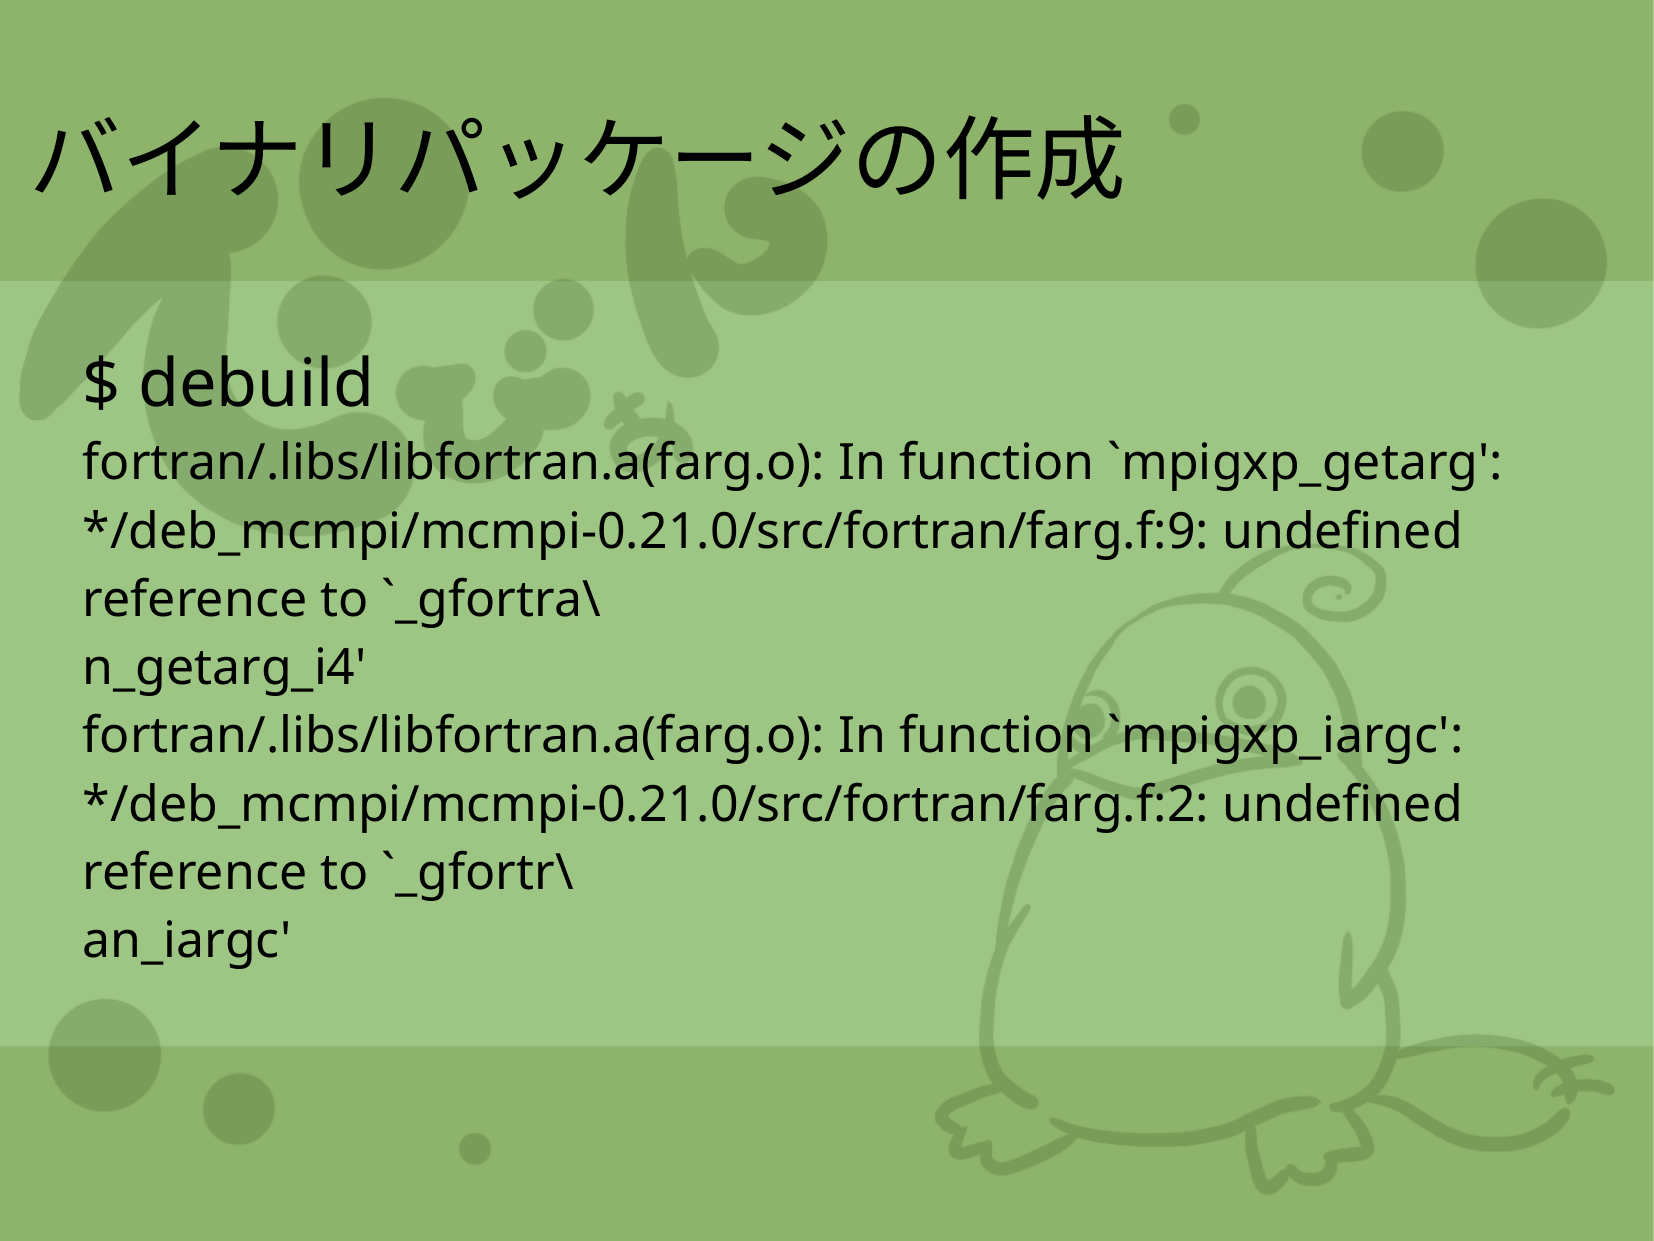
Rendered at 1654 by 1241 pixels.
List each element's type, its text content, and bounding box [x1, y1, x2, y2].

subtitle $ debuild fortran/.libs/libfortran.a(farg.o): In function `mpigxp_getarg': */deb_mcmpi/mcmpi-0.21.0/src/fortran/farg.f:9: undefined reference to `_gfortra\ n_getarg_i4' fortran/.libs/libfortran.a(farg.o): In function `mpigxp_iargc': */deb_mcmpi/mcmpi-0.21.0/src/fortran/farg.f:2: undefined reference to `_gfortr\ an_iargc' [82, 287, 1571, 1112]
picture [0, 0, 1654, 1241]
title バイナリパッケージの作成 [29, 56, 1625, 250]
